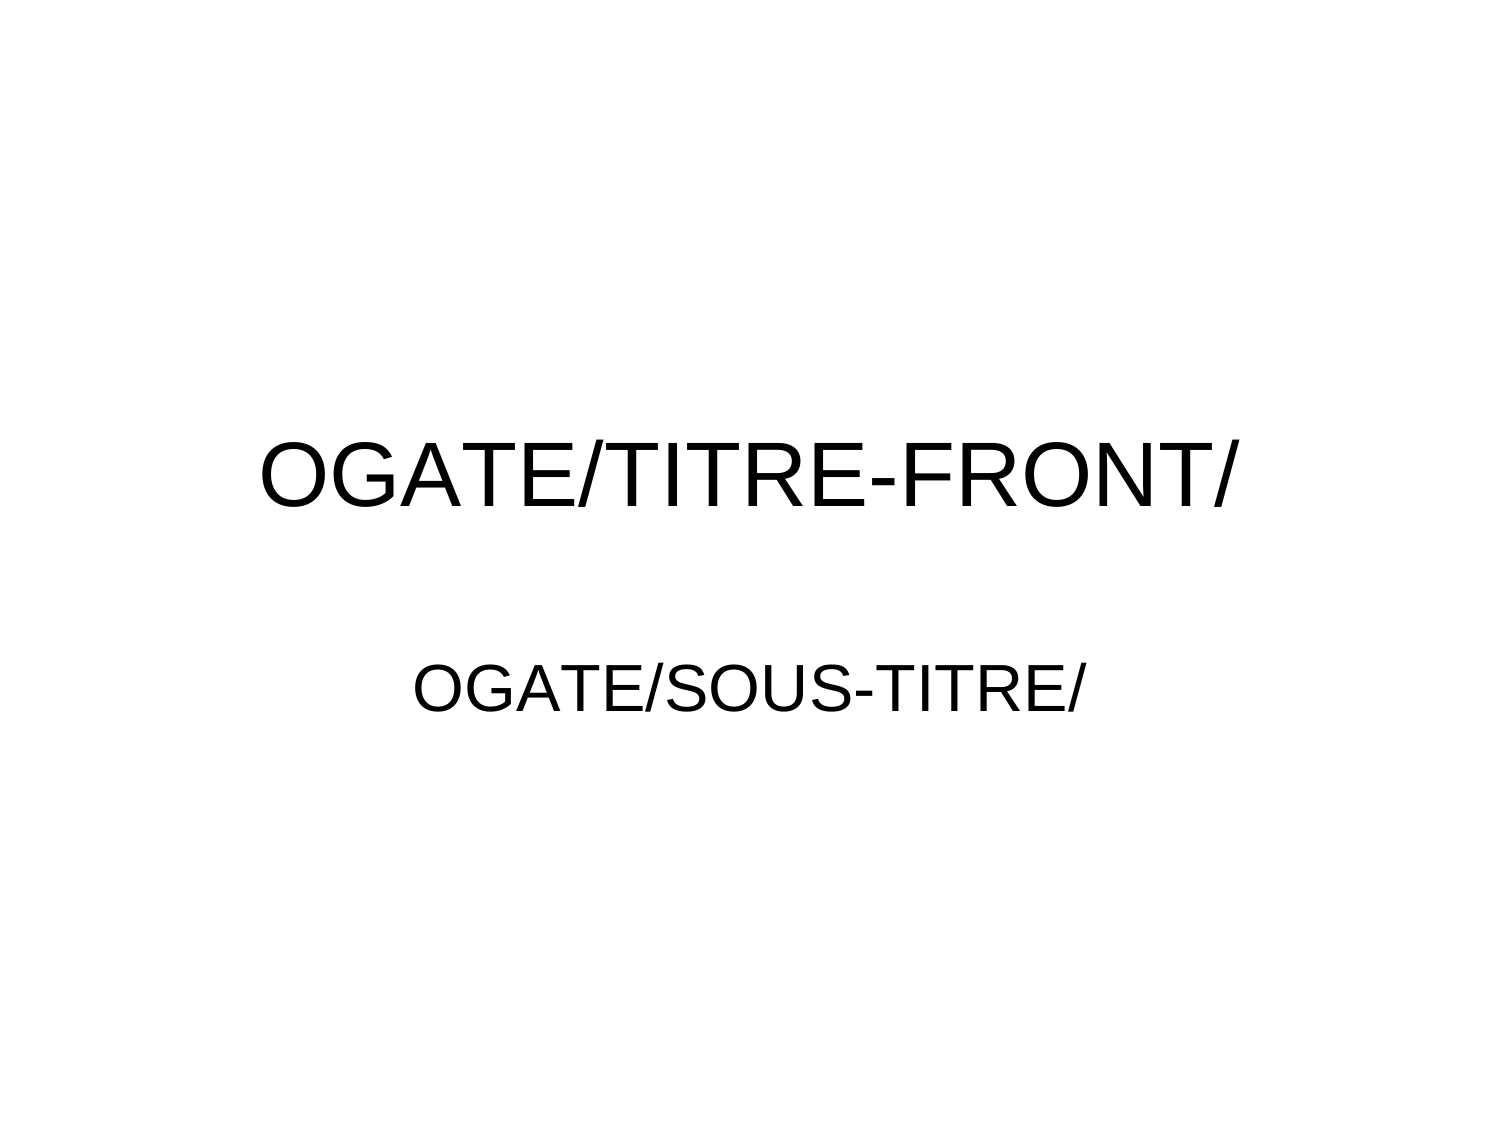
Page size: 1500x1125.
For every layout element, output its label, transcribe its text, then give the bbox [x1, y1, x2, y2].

subtitle OGATE/SOUS-TITRE/ [225, 637, 1276, 925]
title OGATE/TITRE-FRONT/ [112, 349, 1388, 591]
